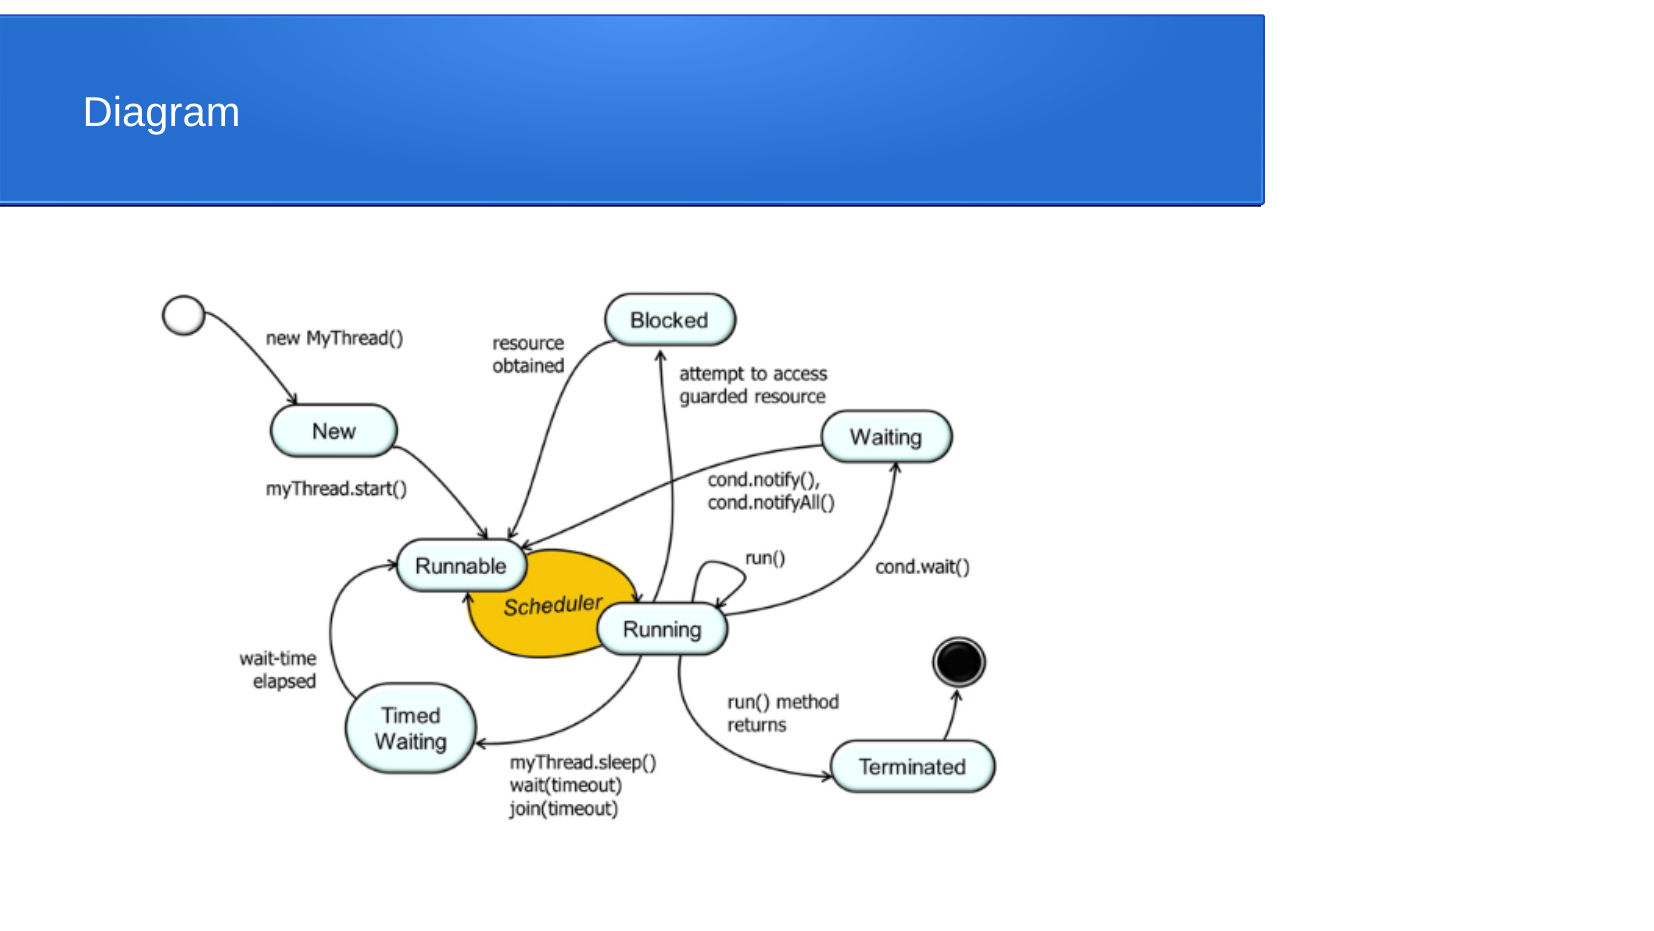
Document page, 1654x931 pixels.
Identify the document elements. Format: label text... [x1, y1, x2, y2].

picture [120, 284, 1069, 828]
title Diagram [82, 35, 1235, 189]
